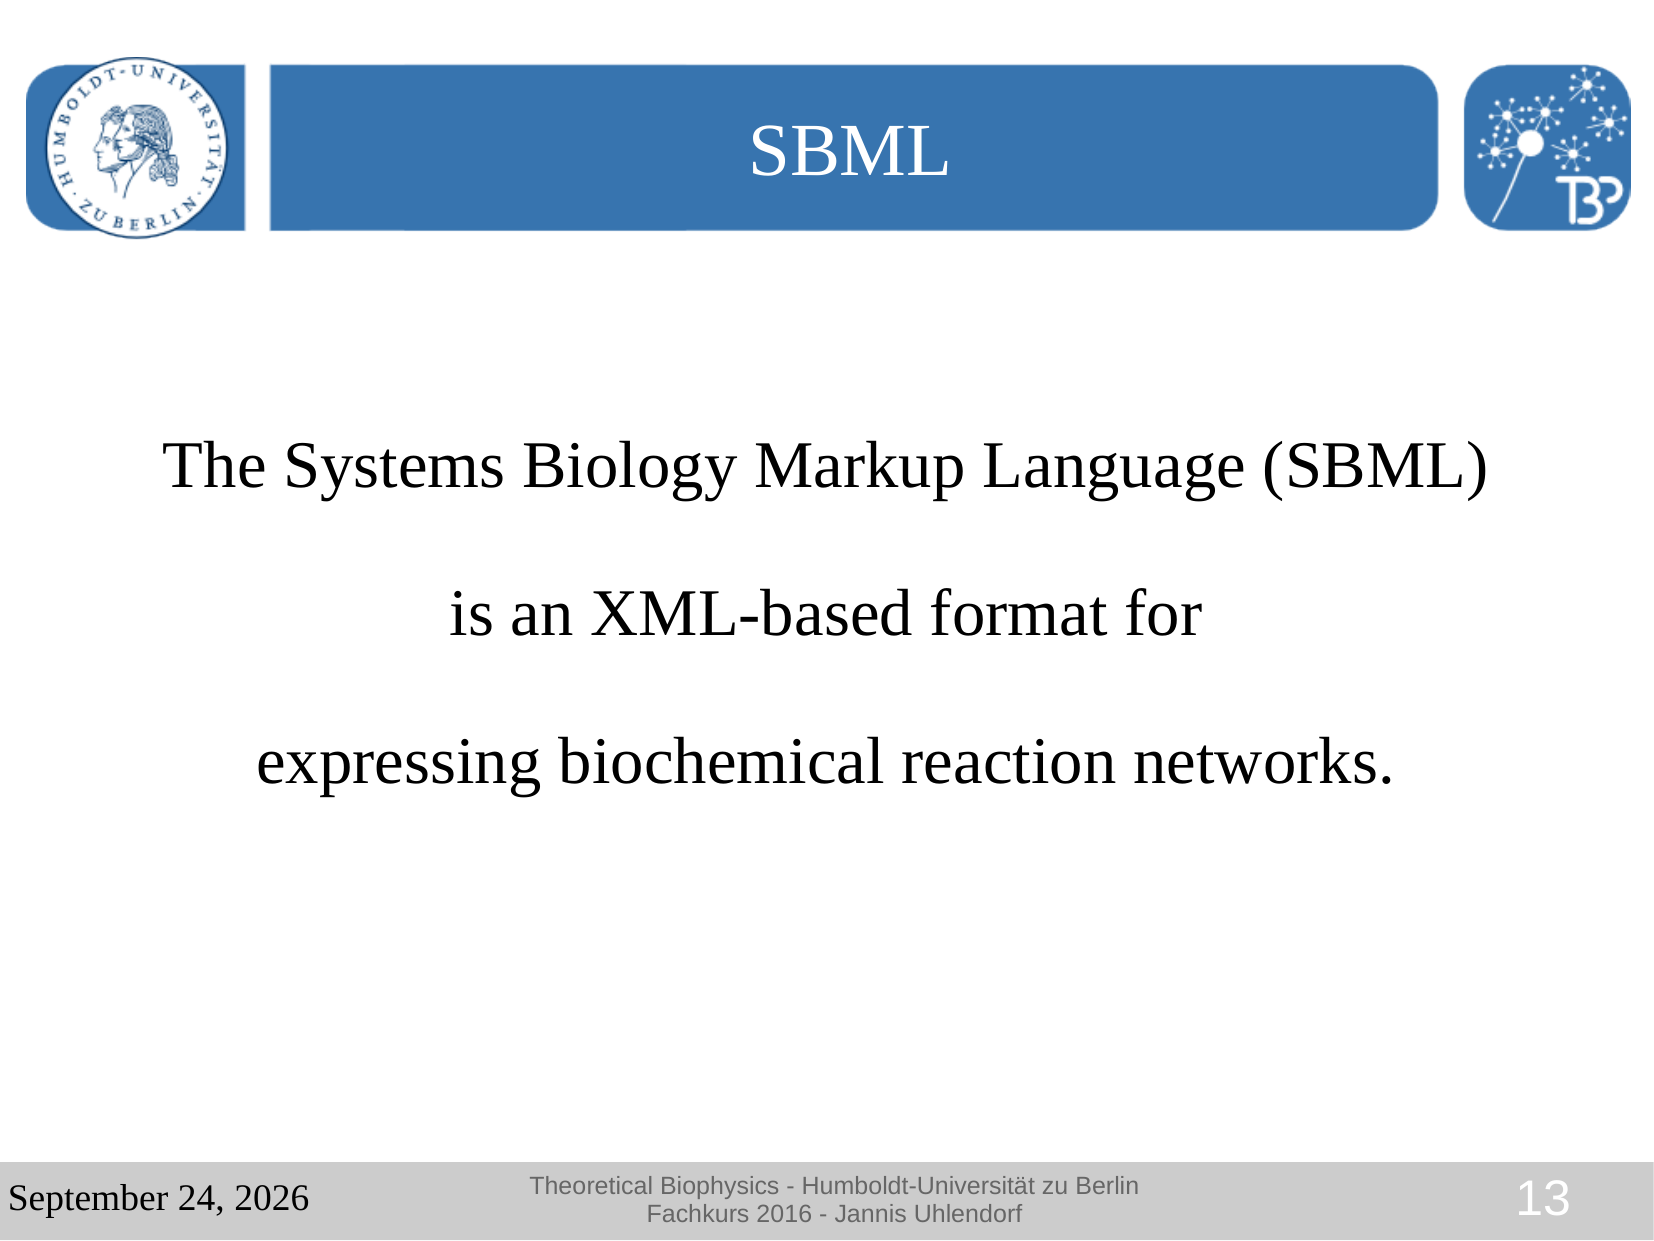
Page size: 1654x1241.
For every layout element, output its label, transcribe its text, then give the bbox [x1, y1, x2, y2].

subtitle The Systems Biology Markup Language (SBML) is an XML-based format for expressing biochemical reaction networks. [82, 290, 1571, 1010]
title SBML [266, 74, 1434, 227]
picture [26, 57, 1631, 248]
